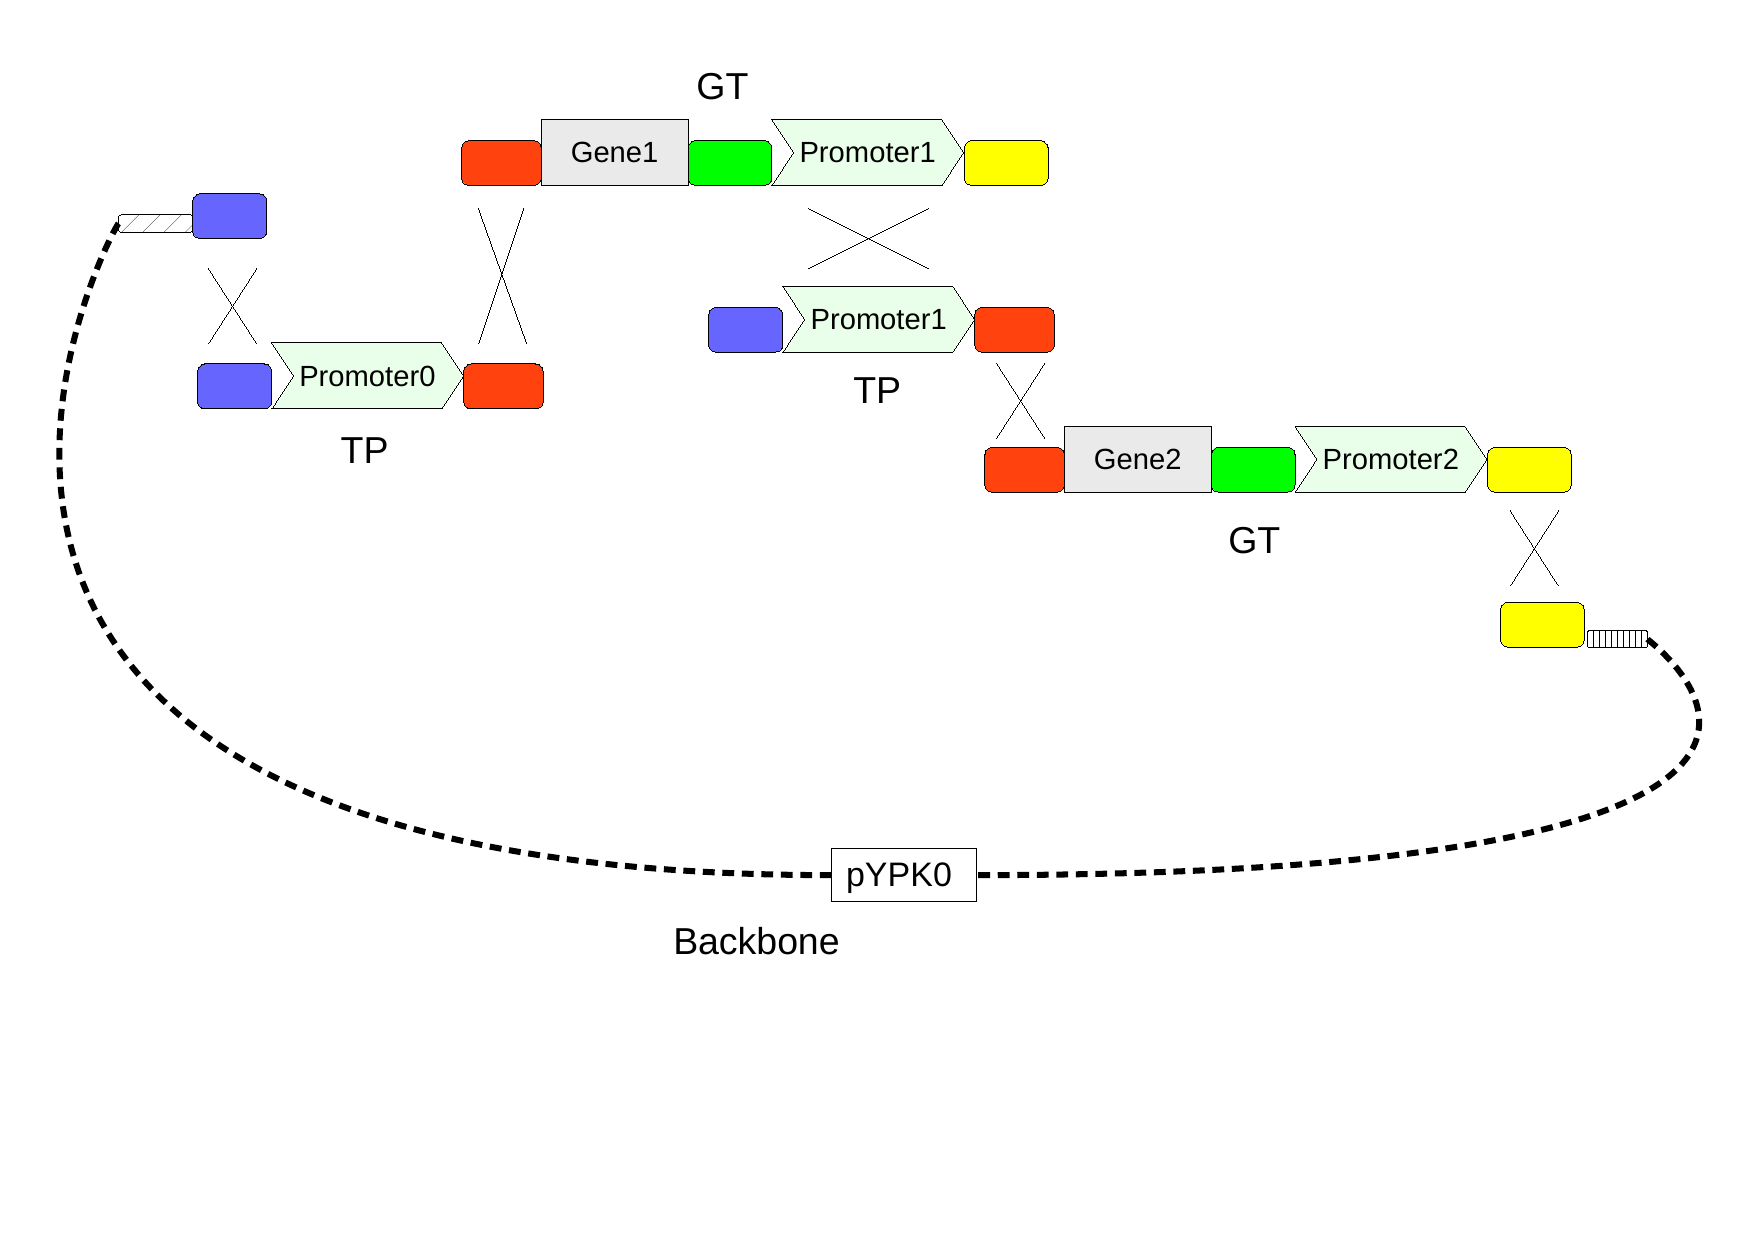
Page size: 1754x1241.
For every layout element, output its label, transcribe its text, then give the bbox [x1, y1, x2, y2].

text_box Gene1 [541, 119, 689, 186]
text_box [197, 363, 272, 409]
text_box [964, 140, 1049, 186]
text_box [461, 140, 542, 186]
text_box Promoter1 [771, 119, 964, 186]
text_box [689, 140, 772, 186]
text_box [1212, 447, 1296, 493]
text_box Gene2 [1064, 426, 1212, 493]
text_box [1487, 447, 1572, 493]
text_box [1587, 630, 1648, 648]
text_box [974, 307, 1055, 353]
text_box pYPK0 [831, 848, 977, 902]
text_box Promoter0 [271, 342, 463, 409]
text_box [1500, 602, 1585, 648]
text_box TP [838, 362, 917, 419]
text_box GT [681, 58, 764, 116]
text_box [118, 193, 267, 239]
text_box Promoter1 [782, 286, 974, 353]
text_box [708, 307, 783, 353]
text_box [984, 447, 1065, 493]
text_box [463, 363, 544, 409]
text_box Backbone [658, 913, 974, 971]
text_box Promoter2 [1295, 426, 1487, 493]
text_box GT [1213, 512, 1296, 569]
text_box TP [325, 422, 404, 479]
